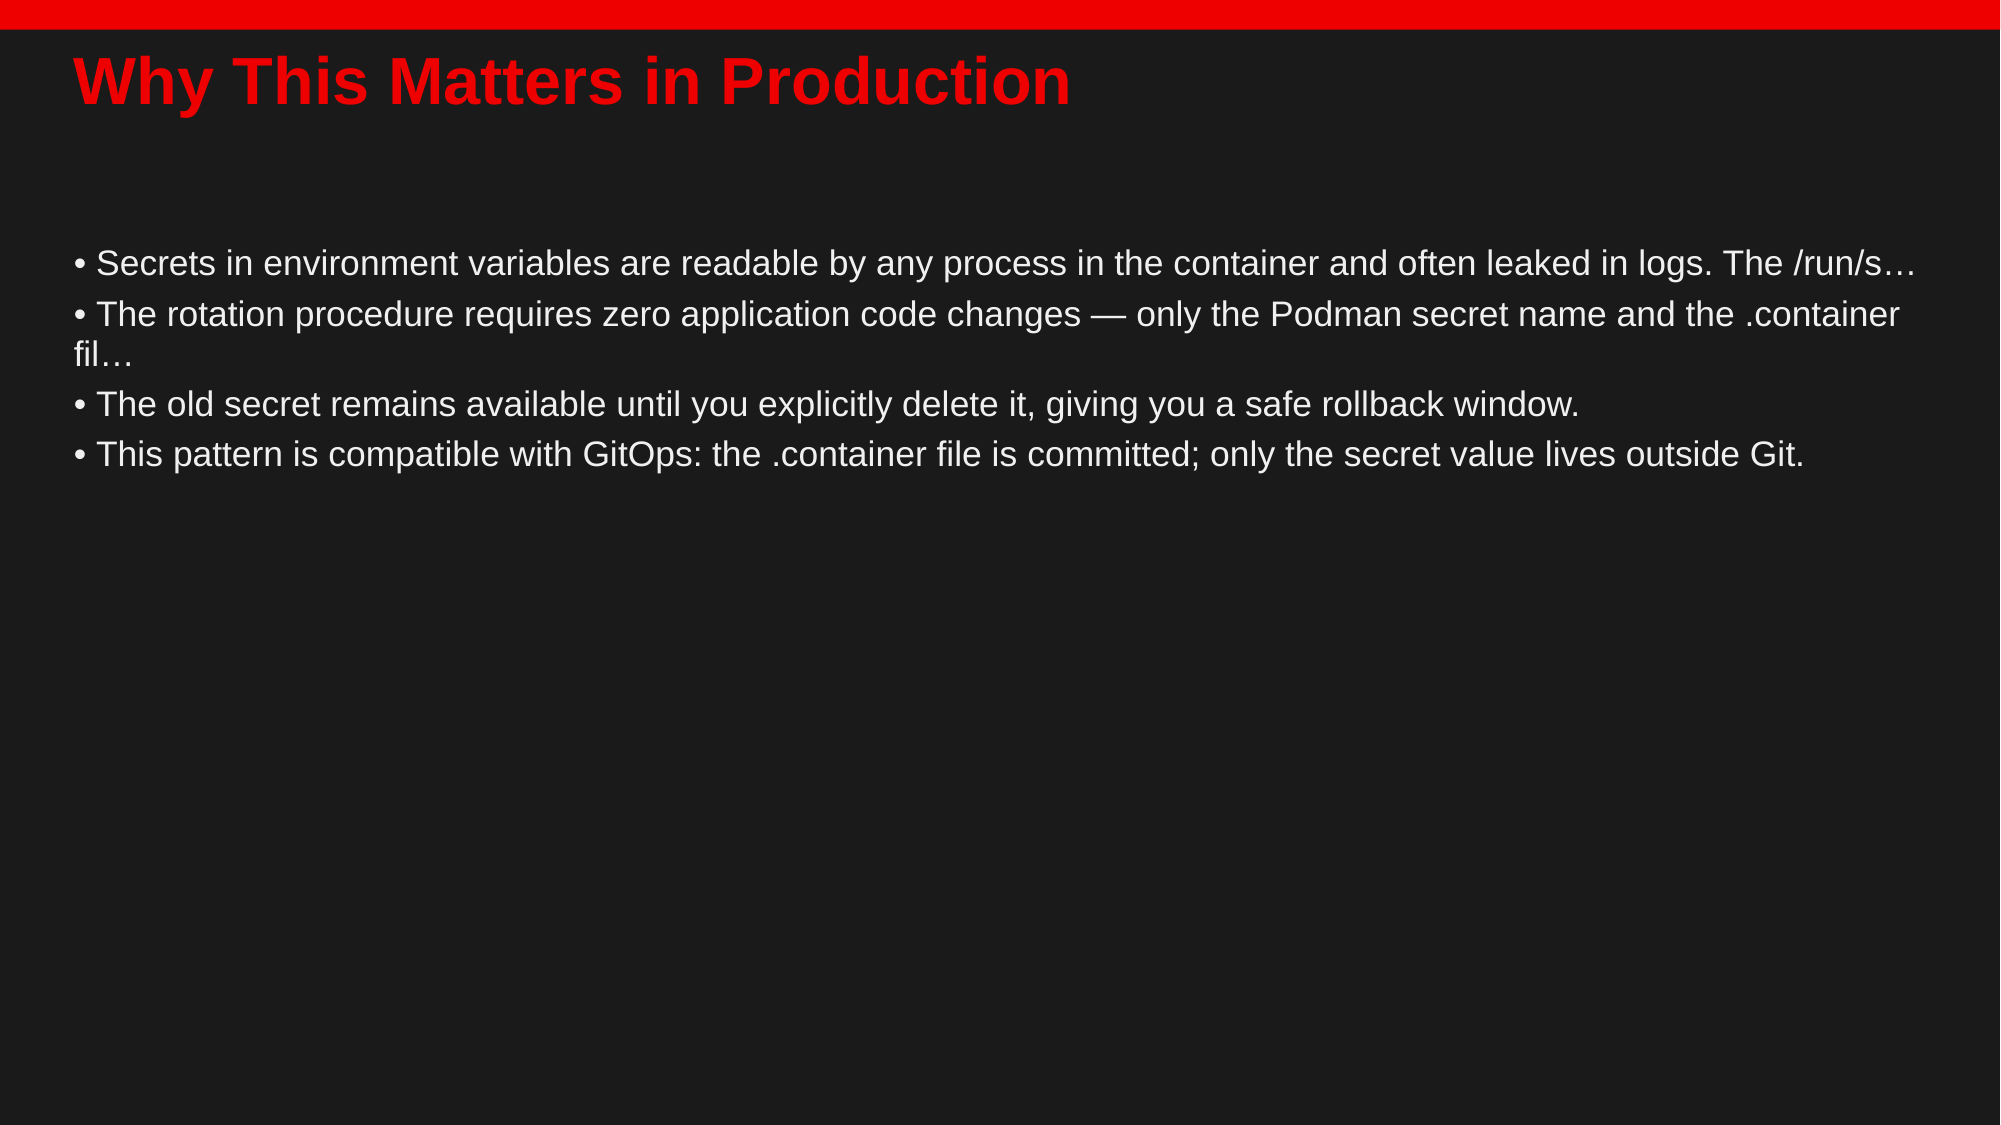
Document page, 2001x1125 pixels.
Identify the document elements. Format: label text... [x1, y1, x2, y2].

text_box [0, 0, 2001, 30]
text_box Why This Matters in Production [59, 36, 1942, 208]
text_box • Secrets in environment variables are readable by any process in the container and often leaked in logs. The /run/s… • The rotation procedure requires zero application code changes — only the Podman secret name and the .container fil… • The old secret remains available until you explicitly delete it, giving you a safe rollback window. • This pattern is compatible with GitOps: the .container file is committed; only the secret value lives outside Git. [59, 236, 1942, 1037]
